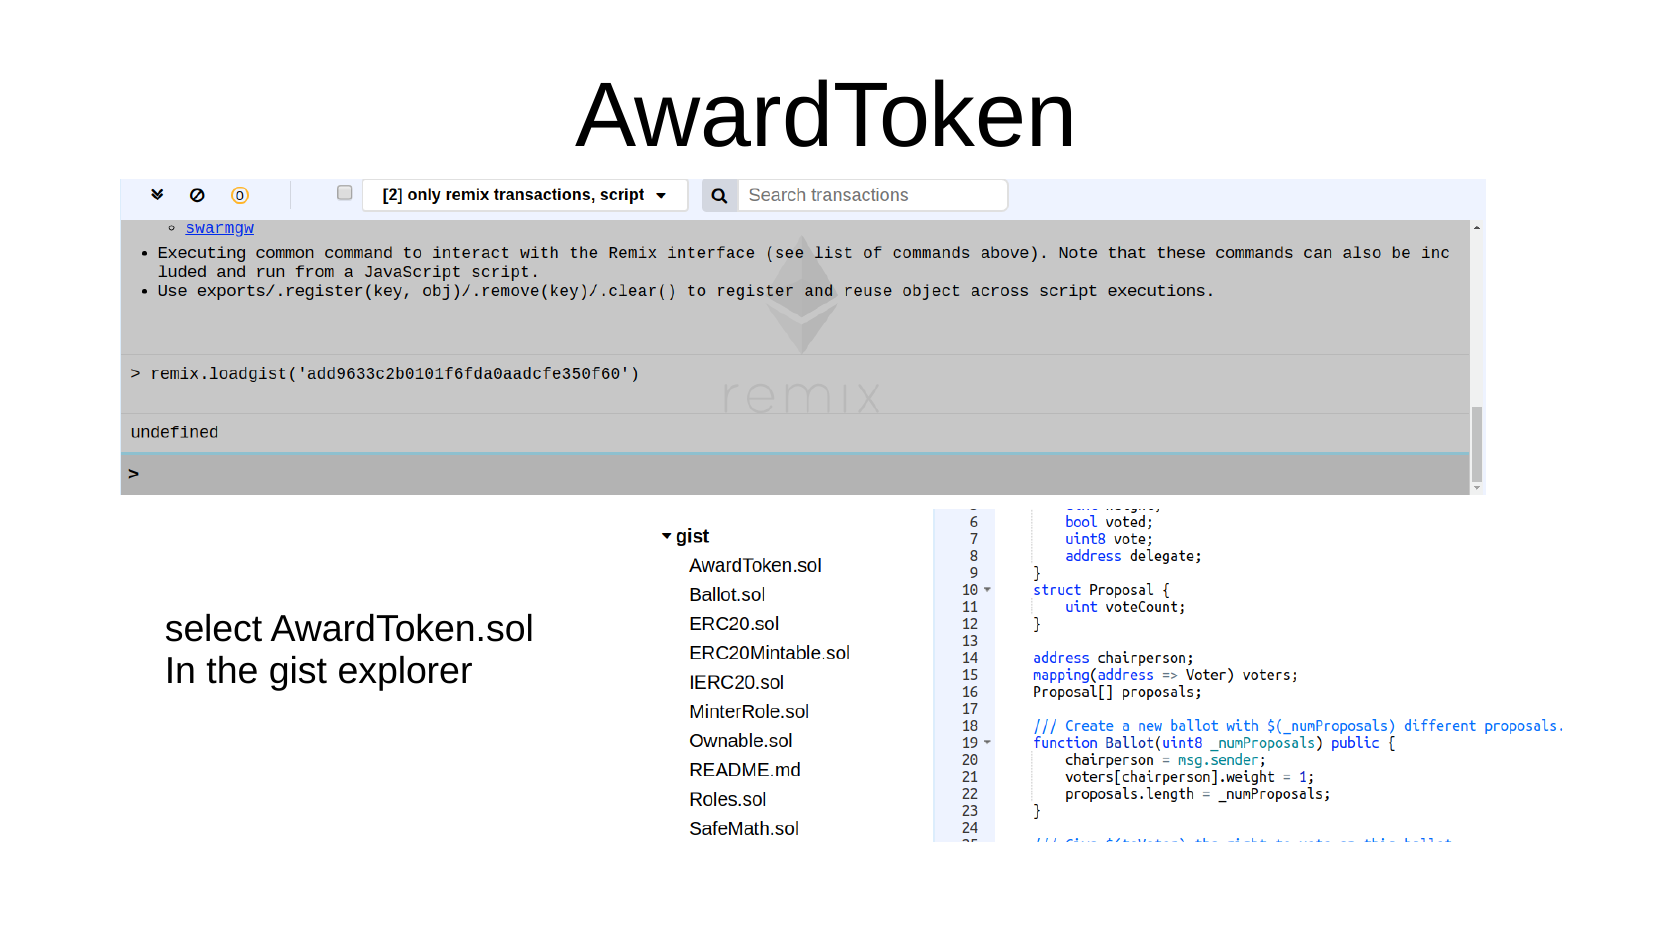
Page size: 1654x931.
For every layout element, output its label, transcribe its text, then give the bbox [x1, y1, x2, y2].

title AwardToken [82, 37, 1571, 193]
picture [120, 179, 1486, 496]
text_box select AwardToken.sol In the gist explorer [150, 600, 560, 699]
picture [660, 509, 1579, 842]
